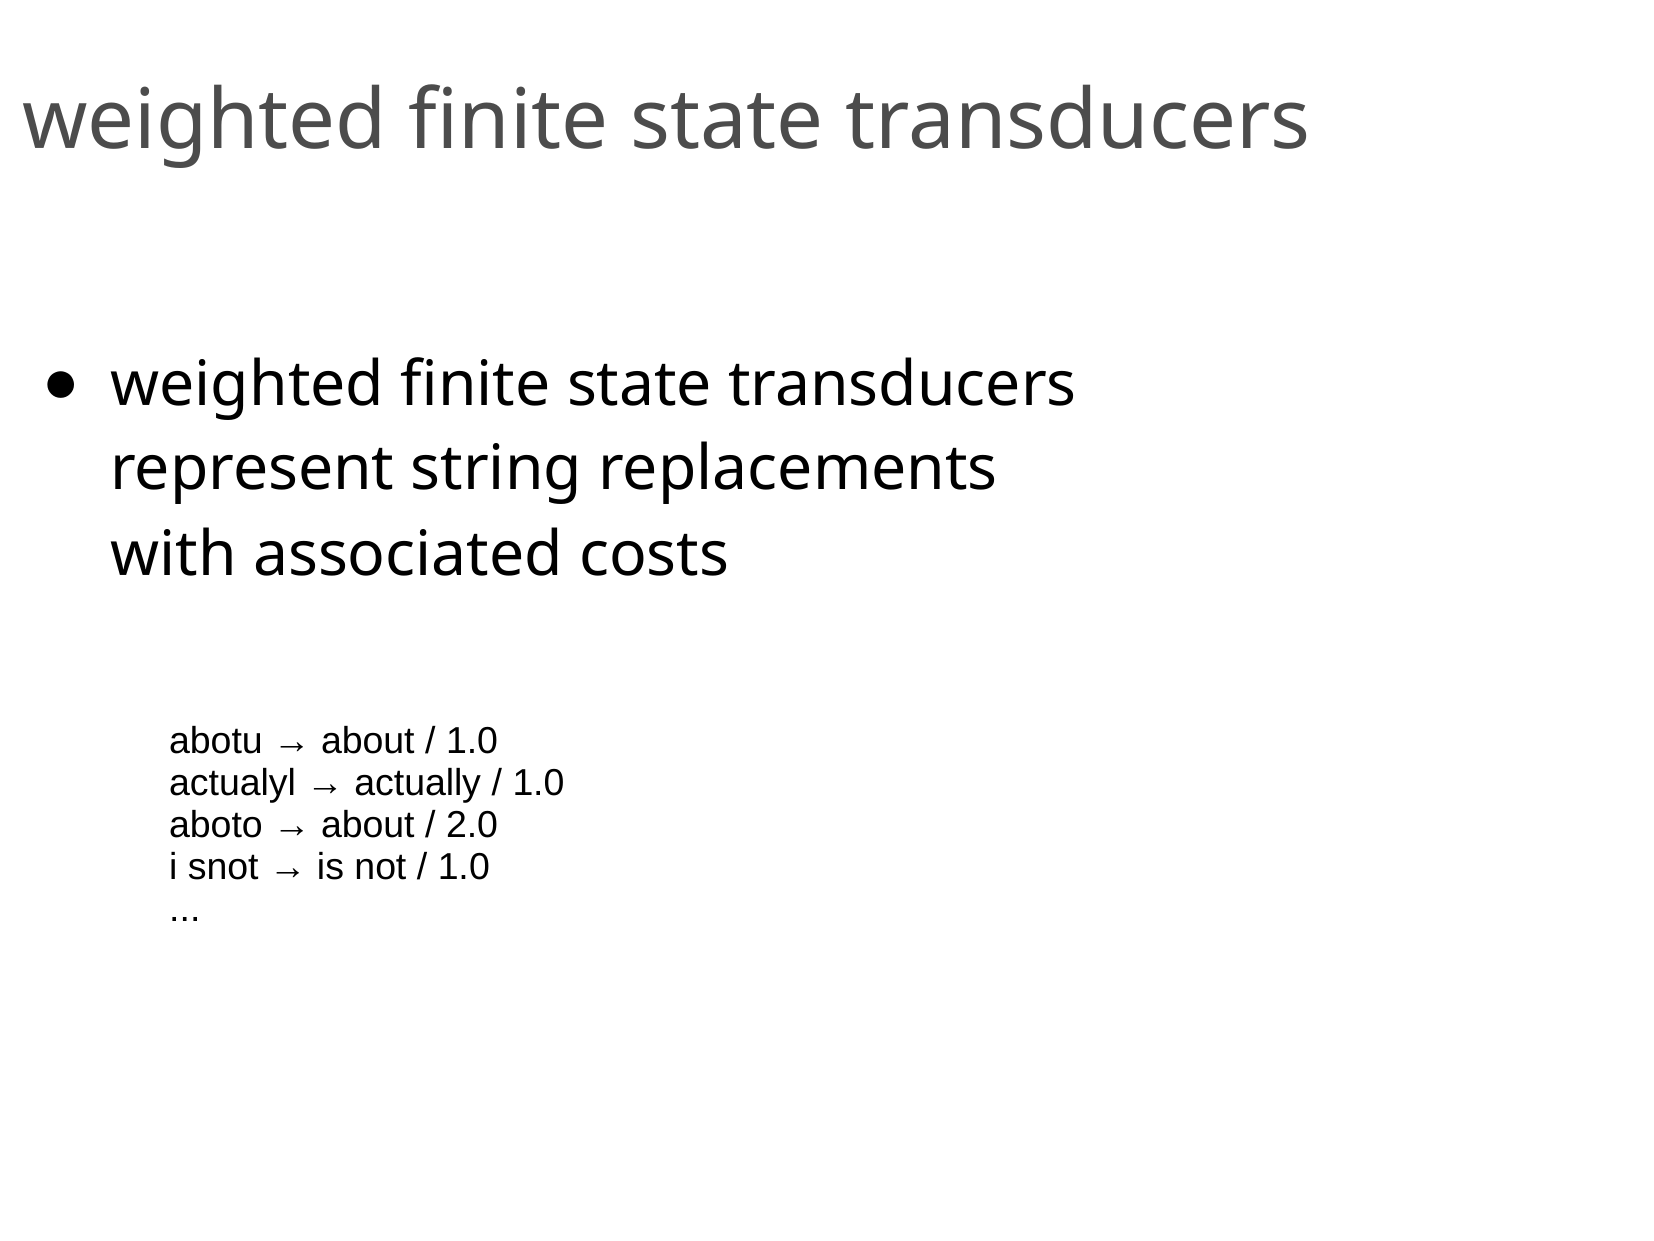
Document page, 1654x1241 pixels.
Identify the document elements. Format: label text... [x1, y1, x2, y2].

list weighted finite state transducers represent string replacements with associated costs [25, 233, 1654, 699]
title weighted finite state transducers [22, 26, 1654, 205]
text_box abotu → about / 1.0 actualyl → actually / 1.0 aboto → about / 2.0 i snot → is not / 1.0 ... [154, 711, 1511, 937]
